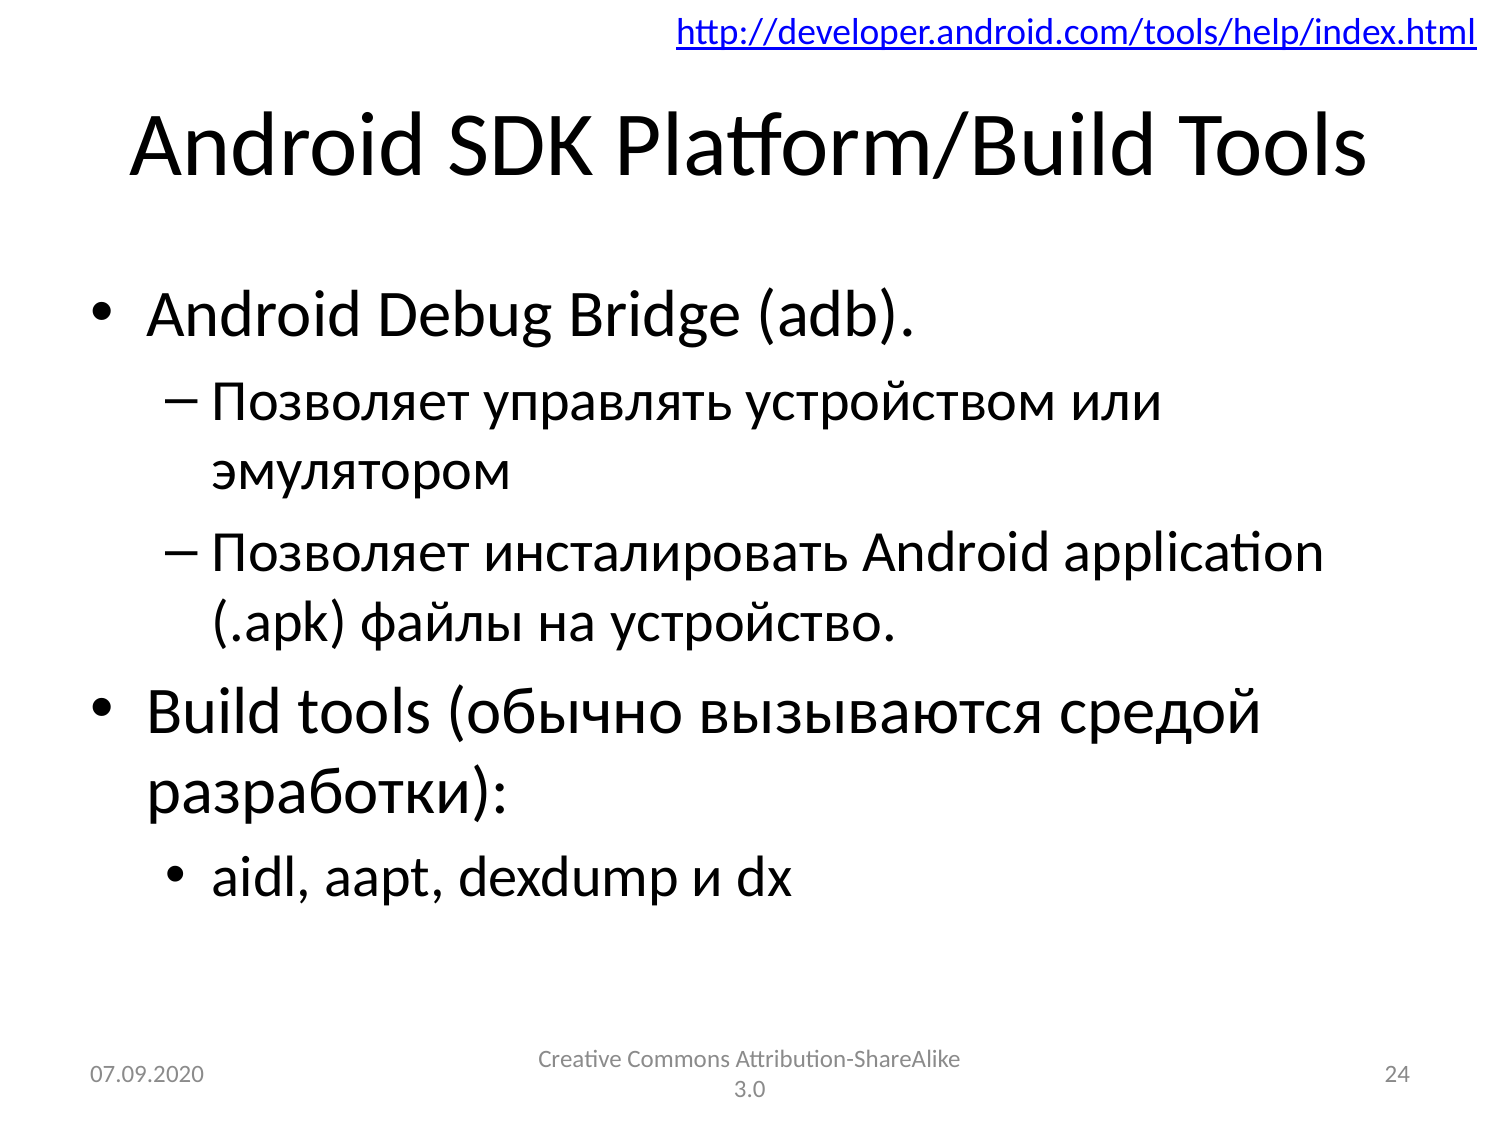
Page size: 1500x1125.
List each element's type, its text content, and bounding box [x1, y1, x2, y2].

list Android Debug Bridge (adb). Позволяет управлять устройством или эмулятором Позволяет инсталировать Android application (.apk) файлы на устройство. Build tools (обычно вызываются средой разработки): aidl, aapt, dexdump и dx [75, 262, 1425, 1005]
footer Creative Commons Attribution-ShareAlike 3.0 [512, 1042, 988, 1103]
title Android SDK Platform/Build Tools [75, 45, 1425, 233]
text_box http://developer.android.com/tools/help/index.html [448, 0, 1500, 60]
slide_number <number> [1074, 1042, 1425, 1103]
